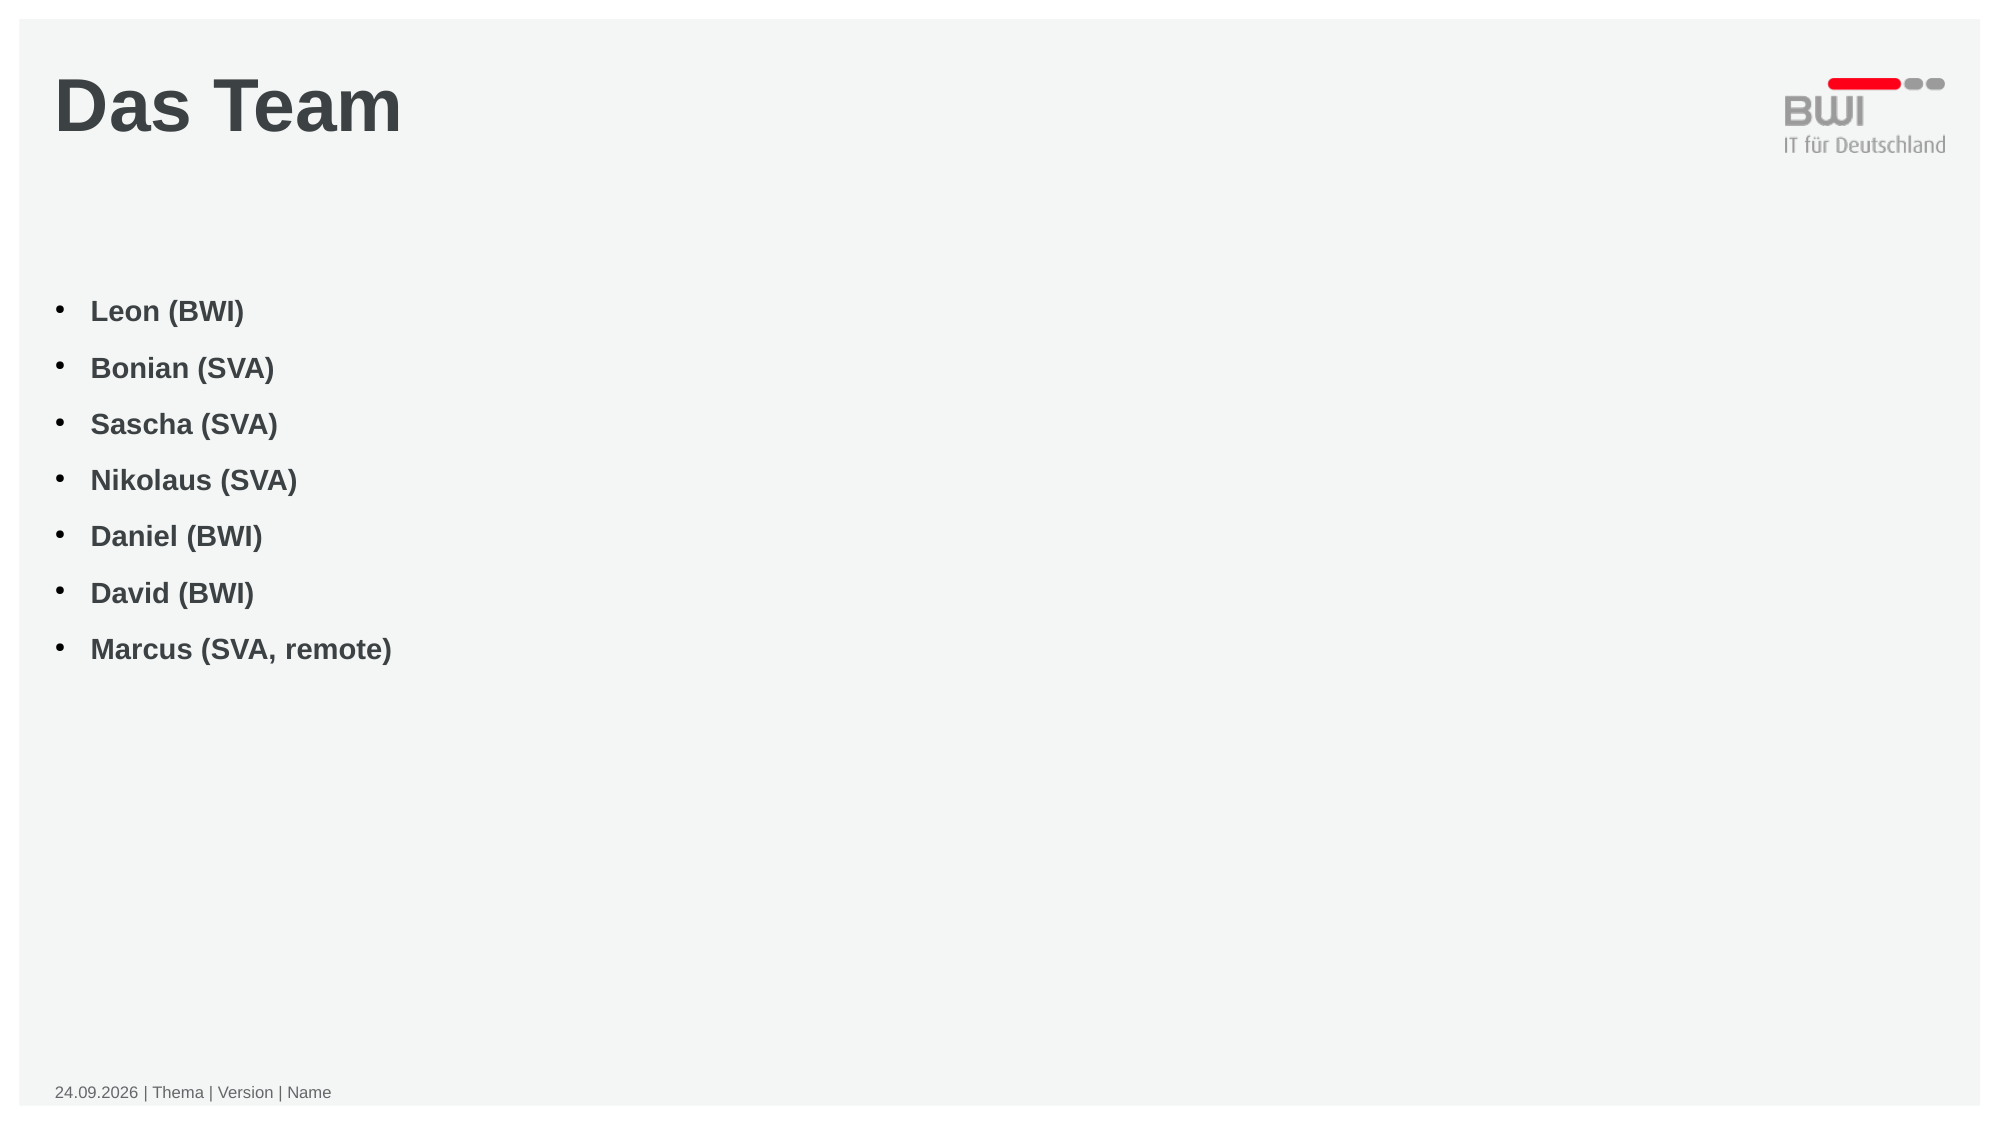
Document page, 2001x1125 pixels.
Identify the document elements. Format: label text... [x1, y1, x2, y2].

title Das Team [55, 66, 1461, 256]
list Leon (BWI) Bonian (SVA) Sascha (SVA) Nikolaus (SVA) Daniel (BWI) David (BWI) Marcus (SVA, remote) [55, 296, 1945, 1041]
picture [1785, 78, 1945, 153]
